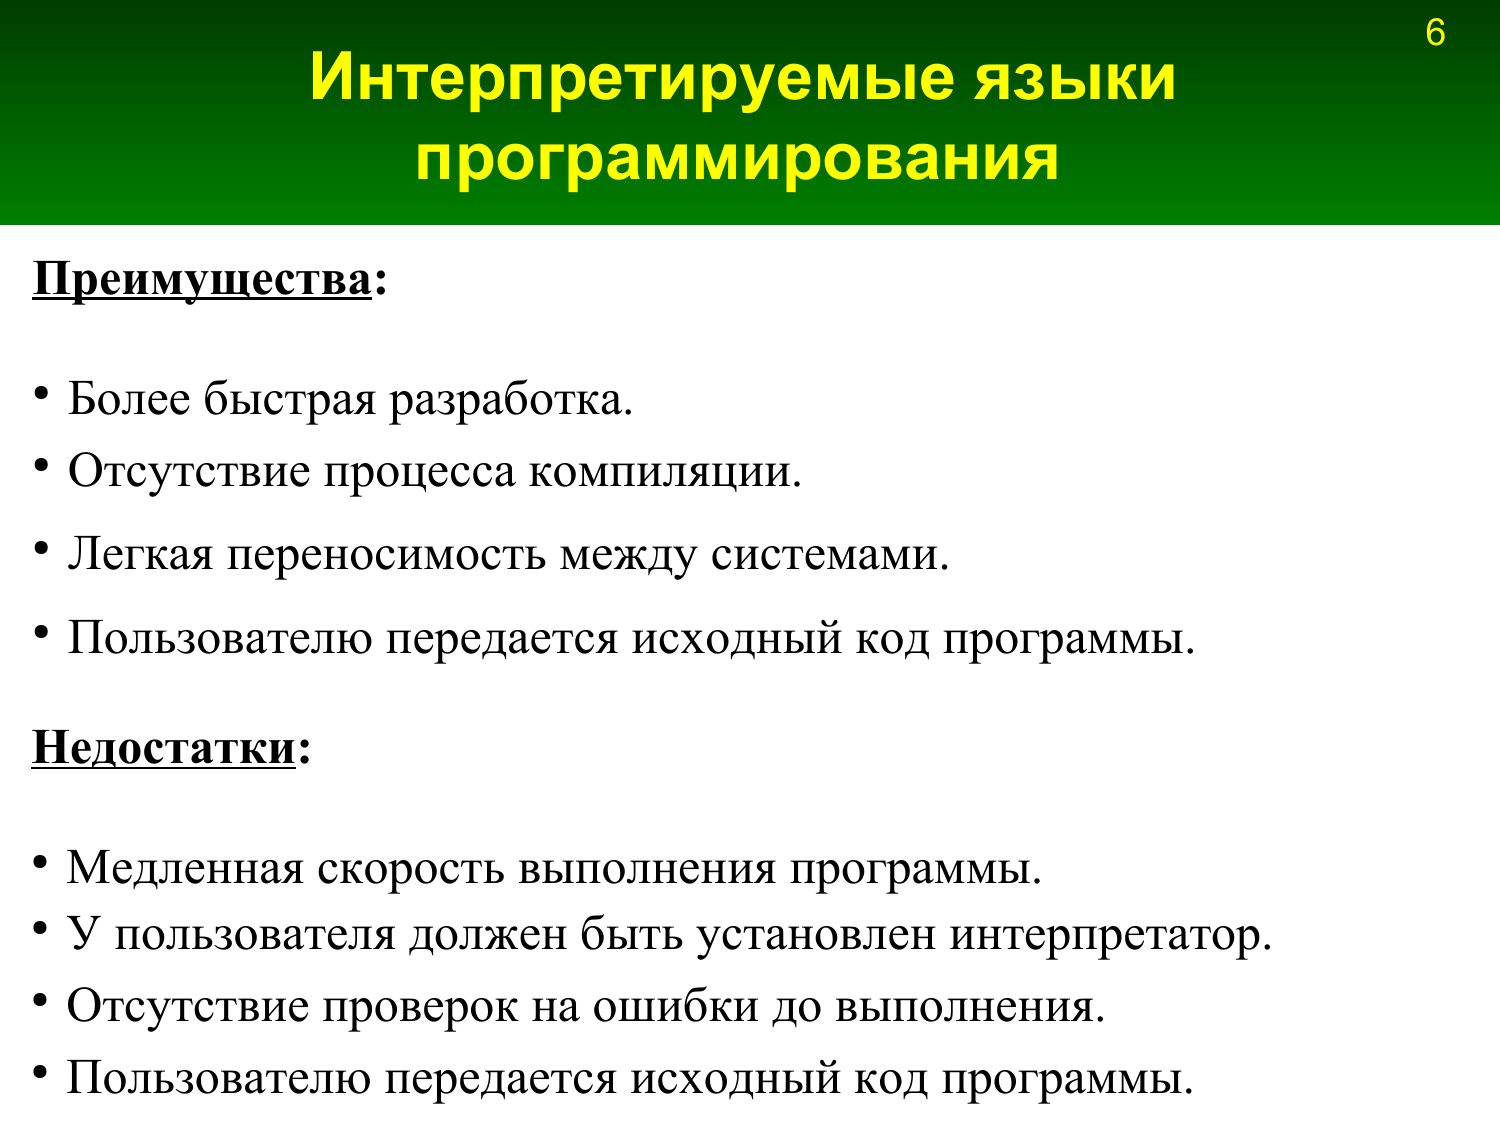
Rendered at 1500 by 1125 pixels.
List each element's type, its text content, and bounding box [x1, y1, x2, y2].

text_box Недостатки: Медленная скорость выполнения программы. У пользователя должен быть установлен интерпретатор. Отсутствие проверок на ошибки до выполнения. Пользователю передается исходный код программы. [16, 706, 1482, 1111]
title Интерпретируемые языки программирования [88, 18, 1389, 207]
text_box Преимущества: Более быстрая разработка. Отсутствие процесса компиляции. Легкая переносимость между системами. Пользователю передается исходный код программы. [17, 236, 1479, 671]
